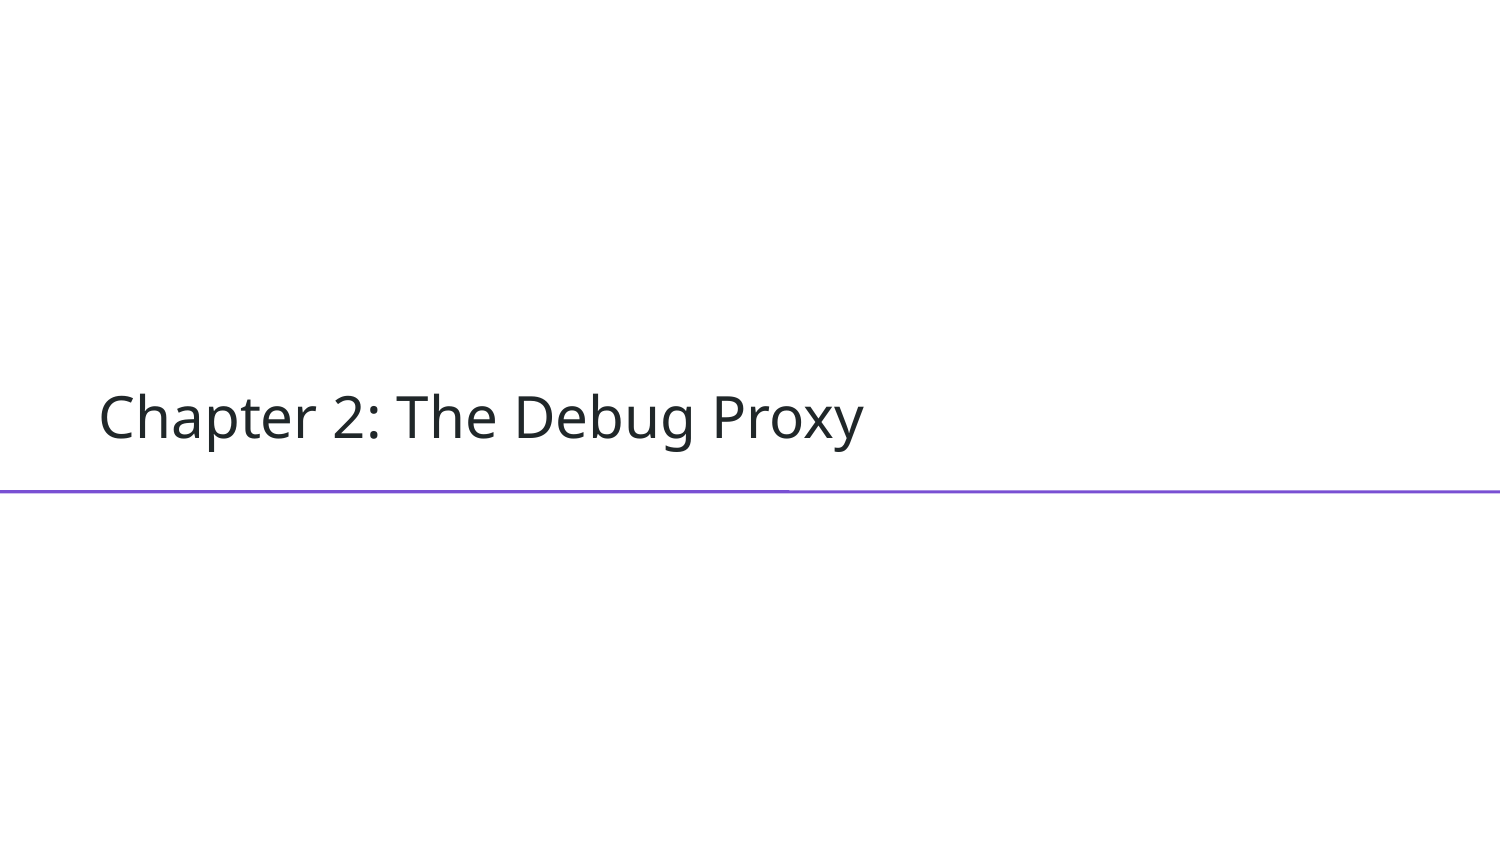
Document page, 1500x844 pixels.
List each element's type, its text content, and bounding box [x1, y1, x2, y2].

title Chapter 2: The Debug Proxy [83, 337, 1417, 466]
